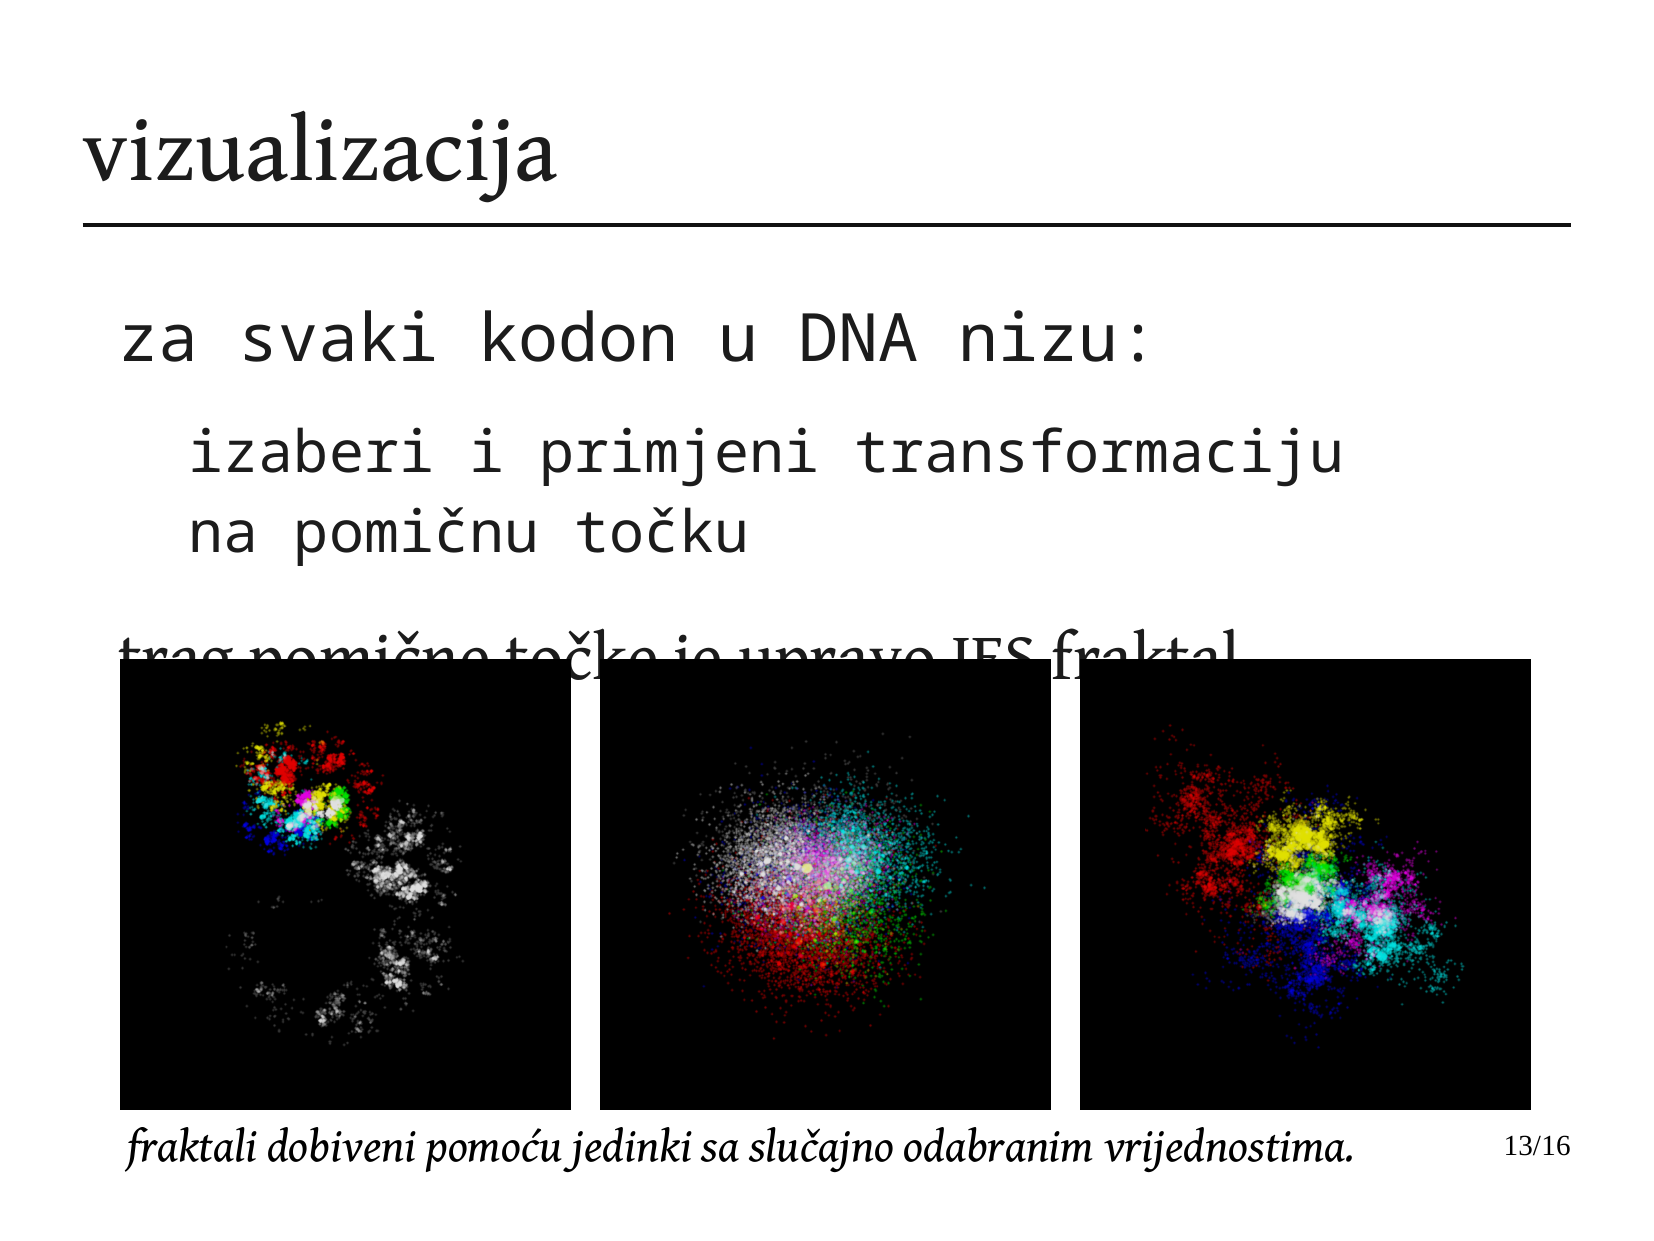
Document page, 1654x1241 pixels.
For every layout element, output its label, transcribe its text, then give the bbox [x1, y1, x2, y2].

text_box fraktali dobiveni pomoću jedinki sa slučajno odabranim vrijednostima. [112, 1113, 1553, 1182]
picture [120, 659, 571, 1111]
list za svaki kodon u DNA nizu: izaberi i primjeni transformaciju na pomičnu točku trag pomične točke je upravo IFS fraktal [47, 290, 1536, 619]
picture [1080, 659, 1531, 1111]
picture [600, 659, 1051, 1111]
title vizualizacija [82, 49, 1571, 257]
